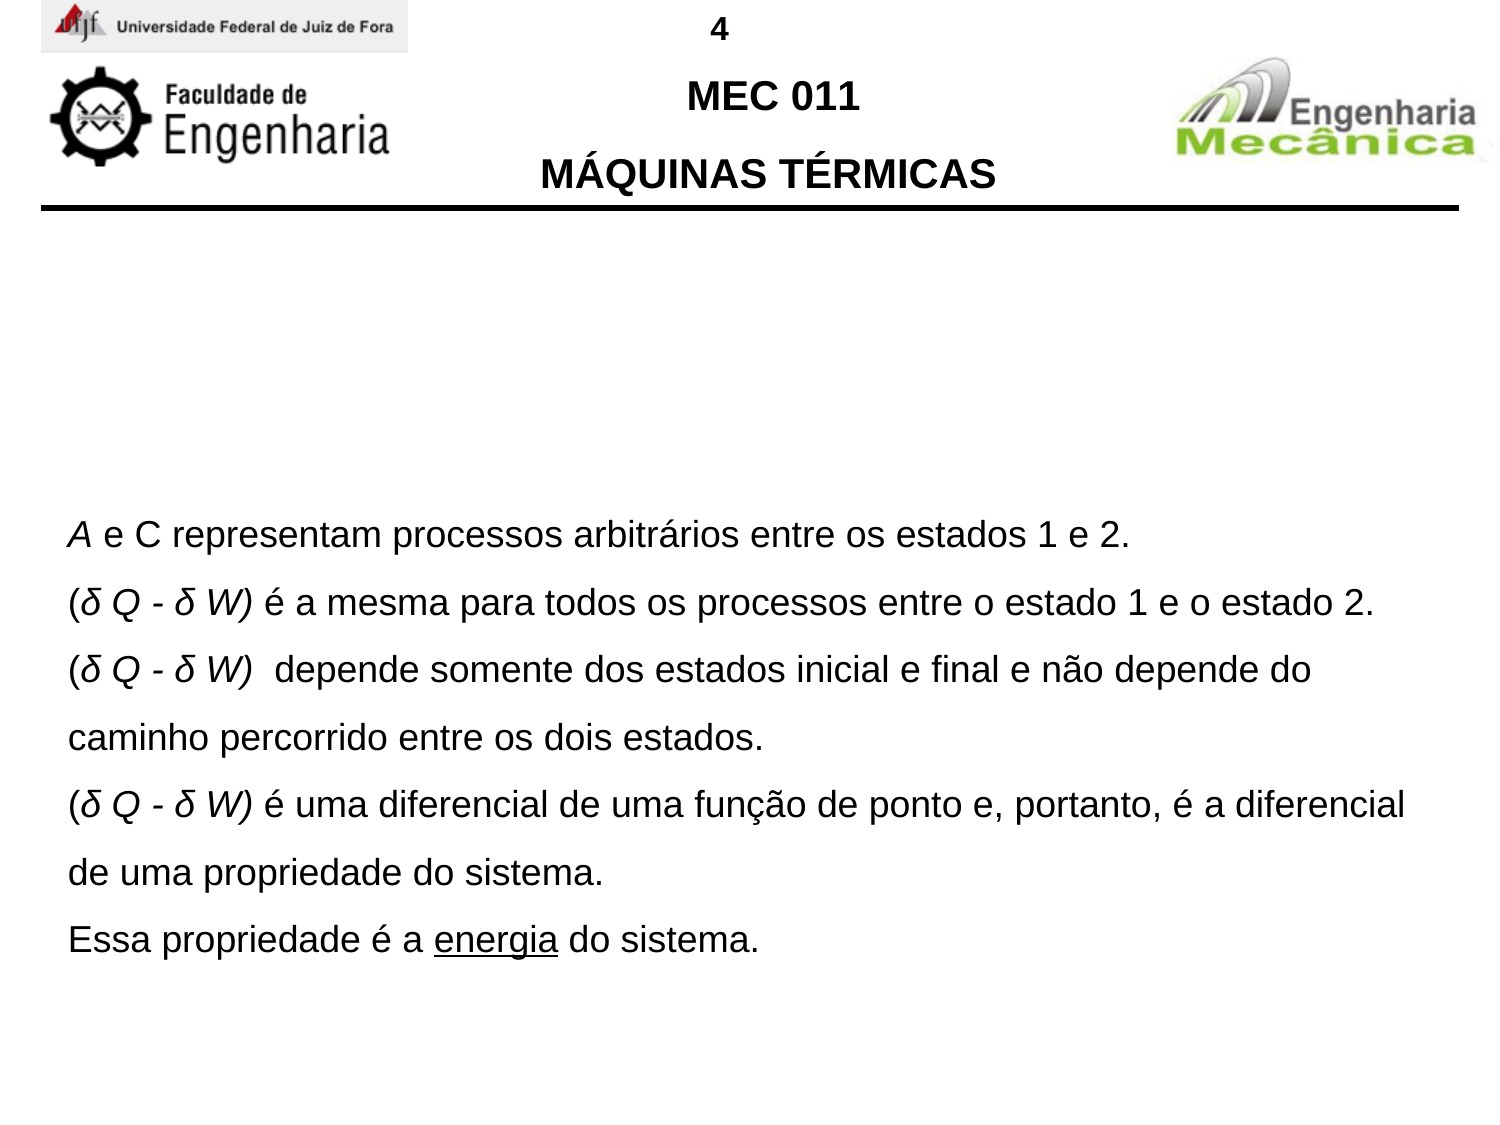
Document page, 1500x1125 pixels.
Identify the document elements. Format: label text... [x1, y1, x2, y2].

text_box A e C representam processos arbitrários entre os estados 1 e 2. (δ Q - δ W) é a mesma para todos os processos entre o estado 1 e o estado 2. (δ Q - δ W) depende somente dos estados inicial e final e não depende do caminho percorrido entre os dois estados. (δ Q - δ W) é uma diferencial de uma função de ponto e, portanto, é a diferencial de uma propriedade do sistema. Essa propriedade é a energia do sistema. [53, 480, 1447, 969]
picture [41, 0, 408, 174]
picture [1151, 54, 1500, 167]
